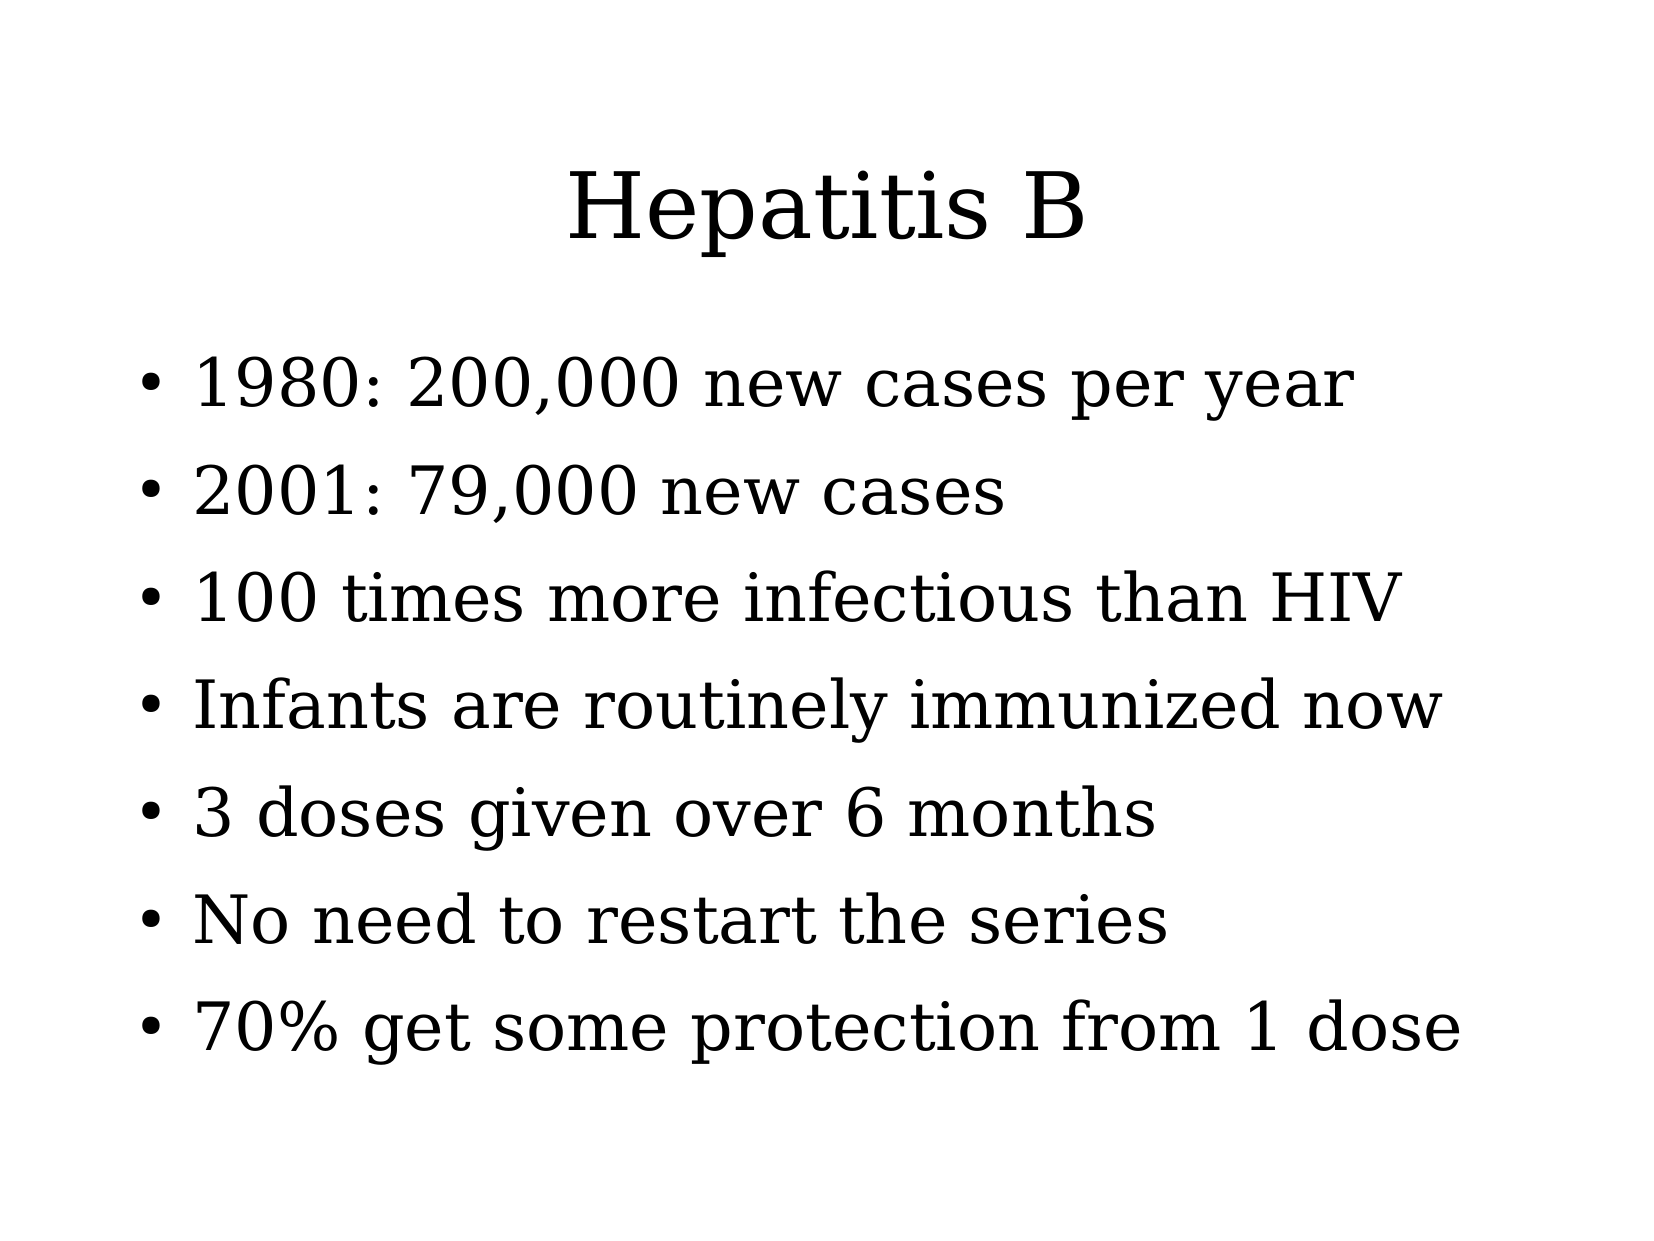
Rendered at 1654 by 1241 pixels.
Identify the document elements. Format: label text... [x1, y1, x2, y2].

list 1980: 200,000 new cases per year 2001: 79,000 new cases 100 times more infectious than HIV Infants are routinely immunized now 3 doses given over 6 months No need to restart the series 70% get some protection from 1 dose [121, 344, 1534, 1127]
title Hepatitis B [121, 102, 1534, 311]
